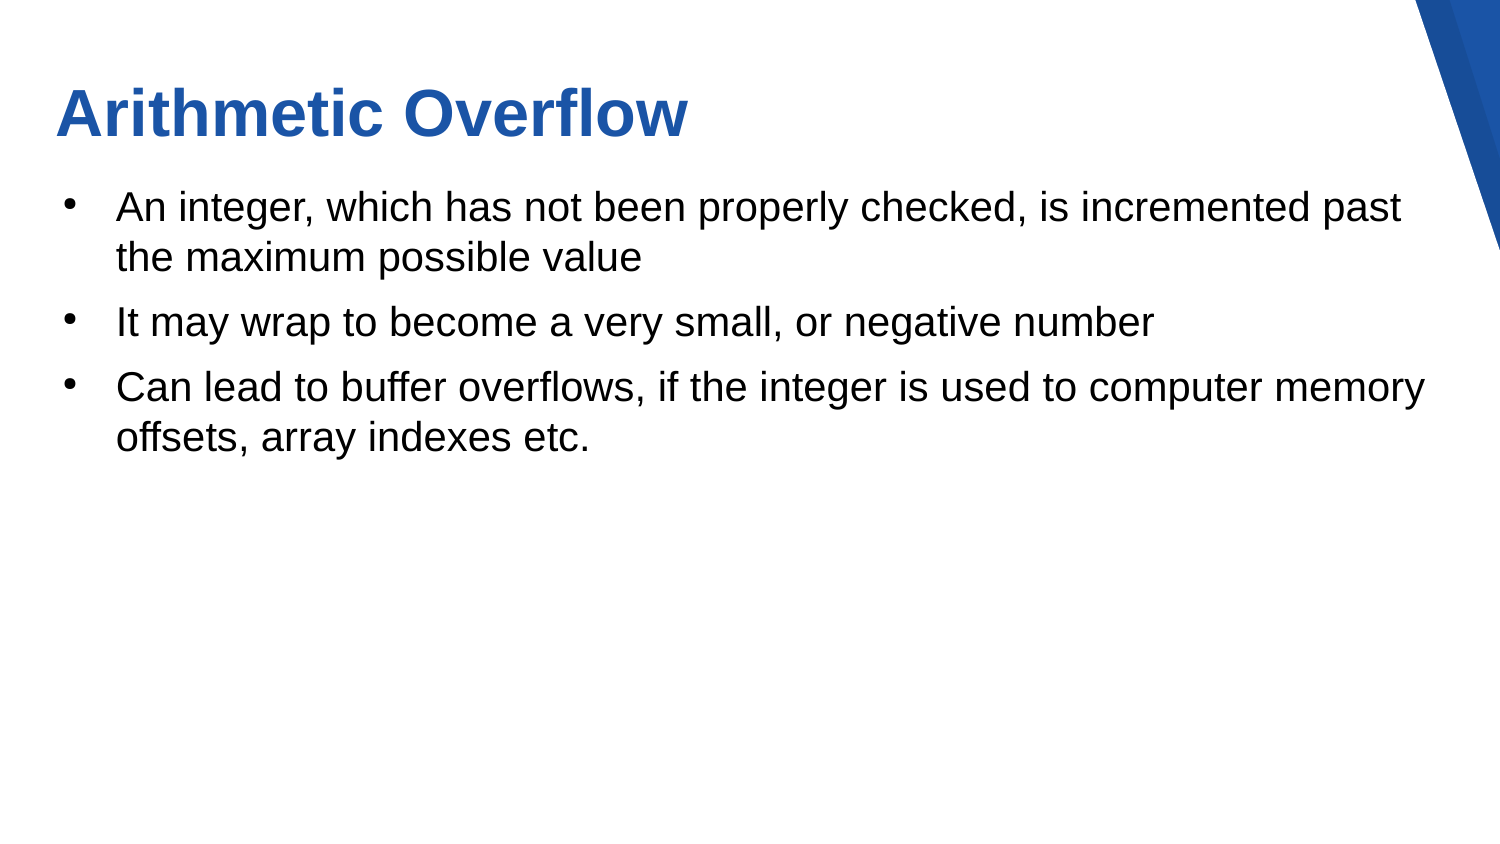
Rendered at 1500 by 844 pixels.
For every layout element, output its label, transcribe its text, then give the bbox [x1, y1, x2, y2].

title Arithmetic Overflow [40, 97, 1306, 166]
list An integer, which has not been properly checked, is incremented past the maximum possible value It may wrap to become a very small, or negative number Can lead to buffer overflows, if the integer is used to computer memory offsets, array indexes etc. [30, 165, 1486, 665]
